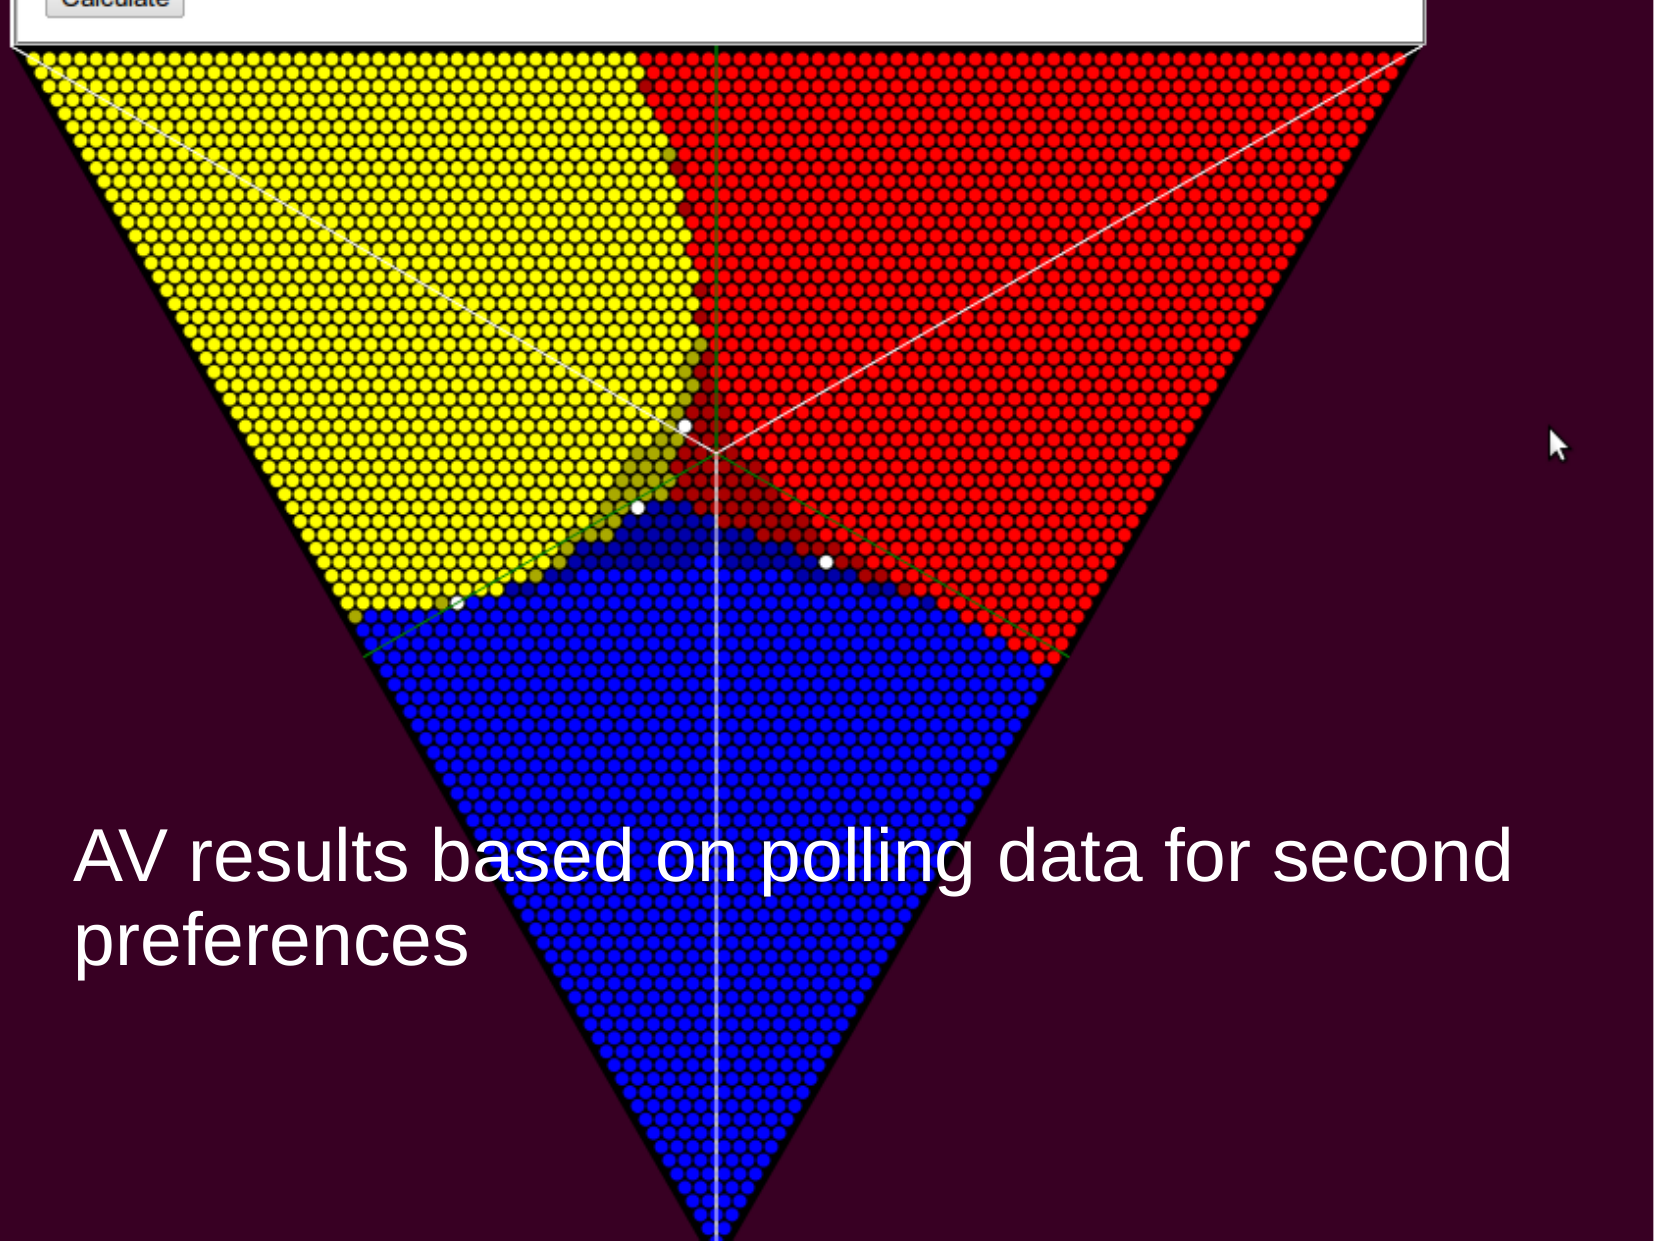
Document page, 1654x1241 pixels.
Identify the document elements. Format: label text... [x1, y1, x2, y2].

picture [0, 0, 1654, 1241]
text_box AV results based on polling data for second preferences [59, 805, 1565, 1034]
